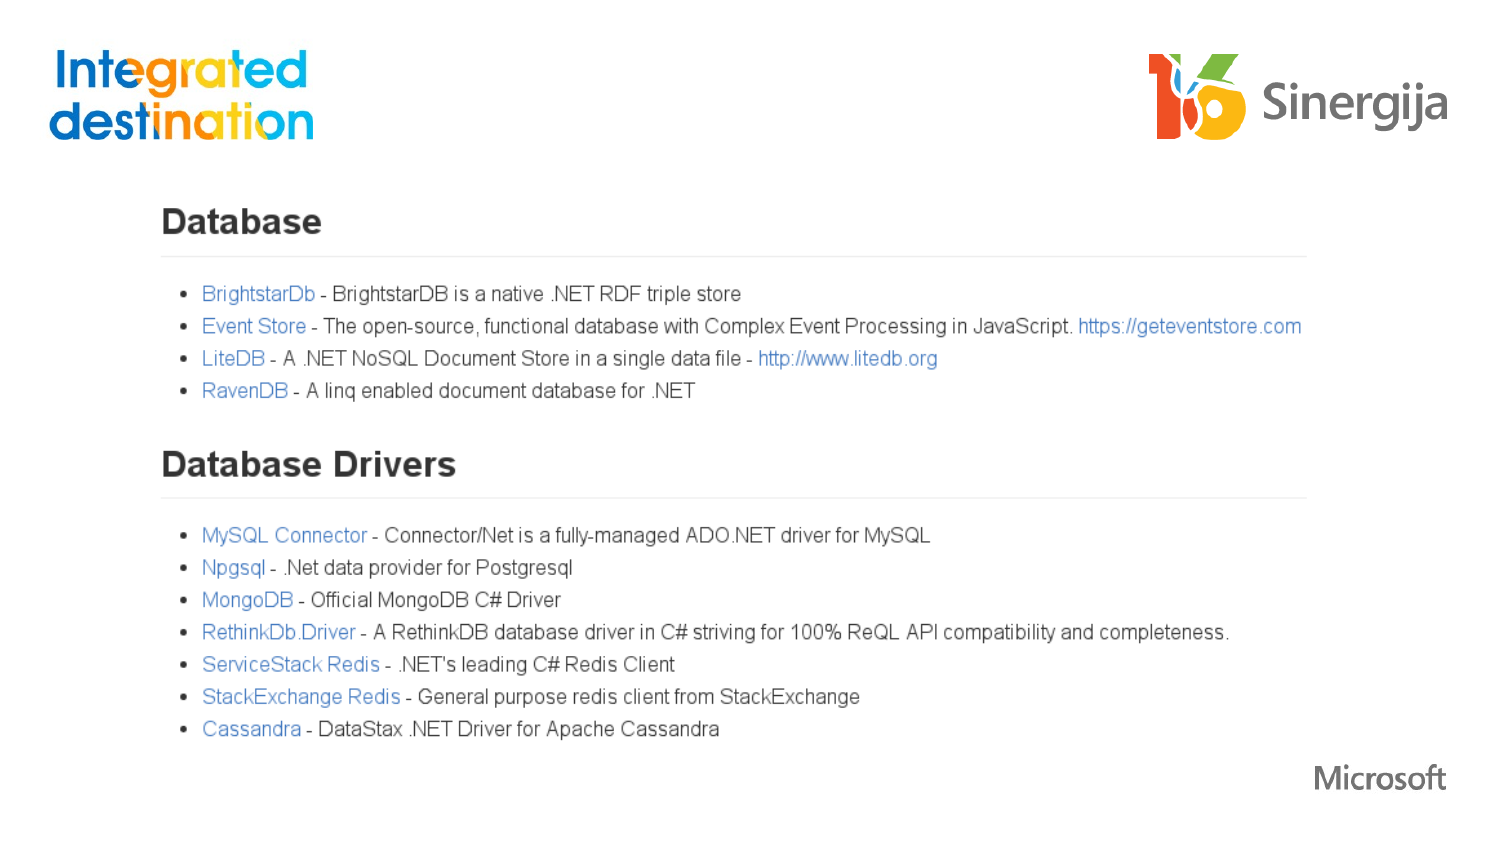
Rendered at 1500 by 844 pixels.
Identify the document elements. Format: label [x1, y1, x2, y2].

picture [112, 207, 1347, 745]
picture [0, 0, 313, 140]
picture [1315, 764, 1500, 844]
picture [1149, 0, 1500, 140]
